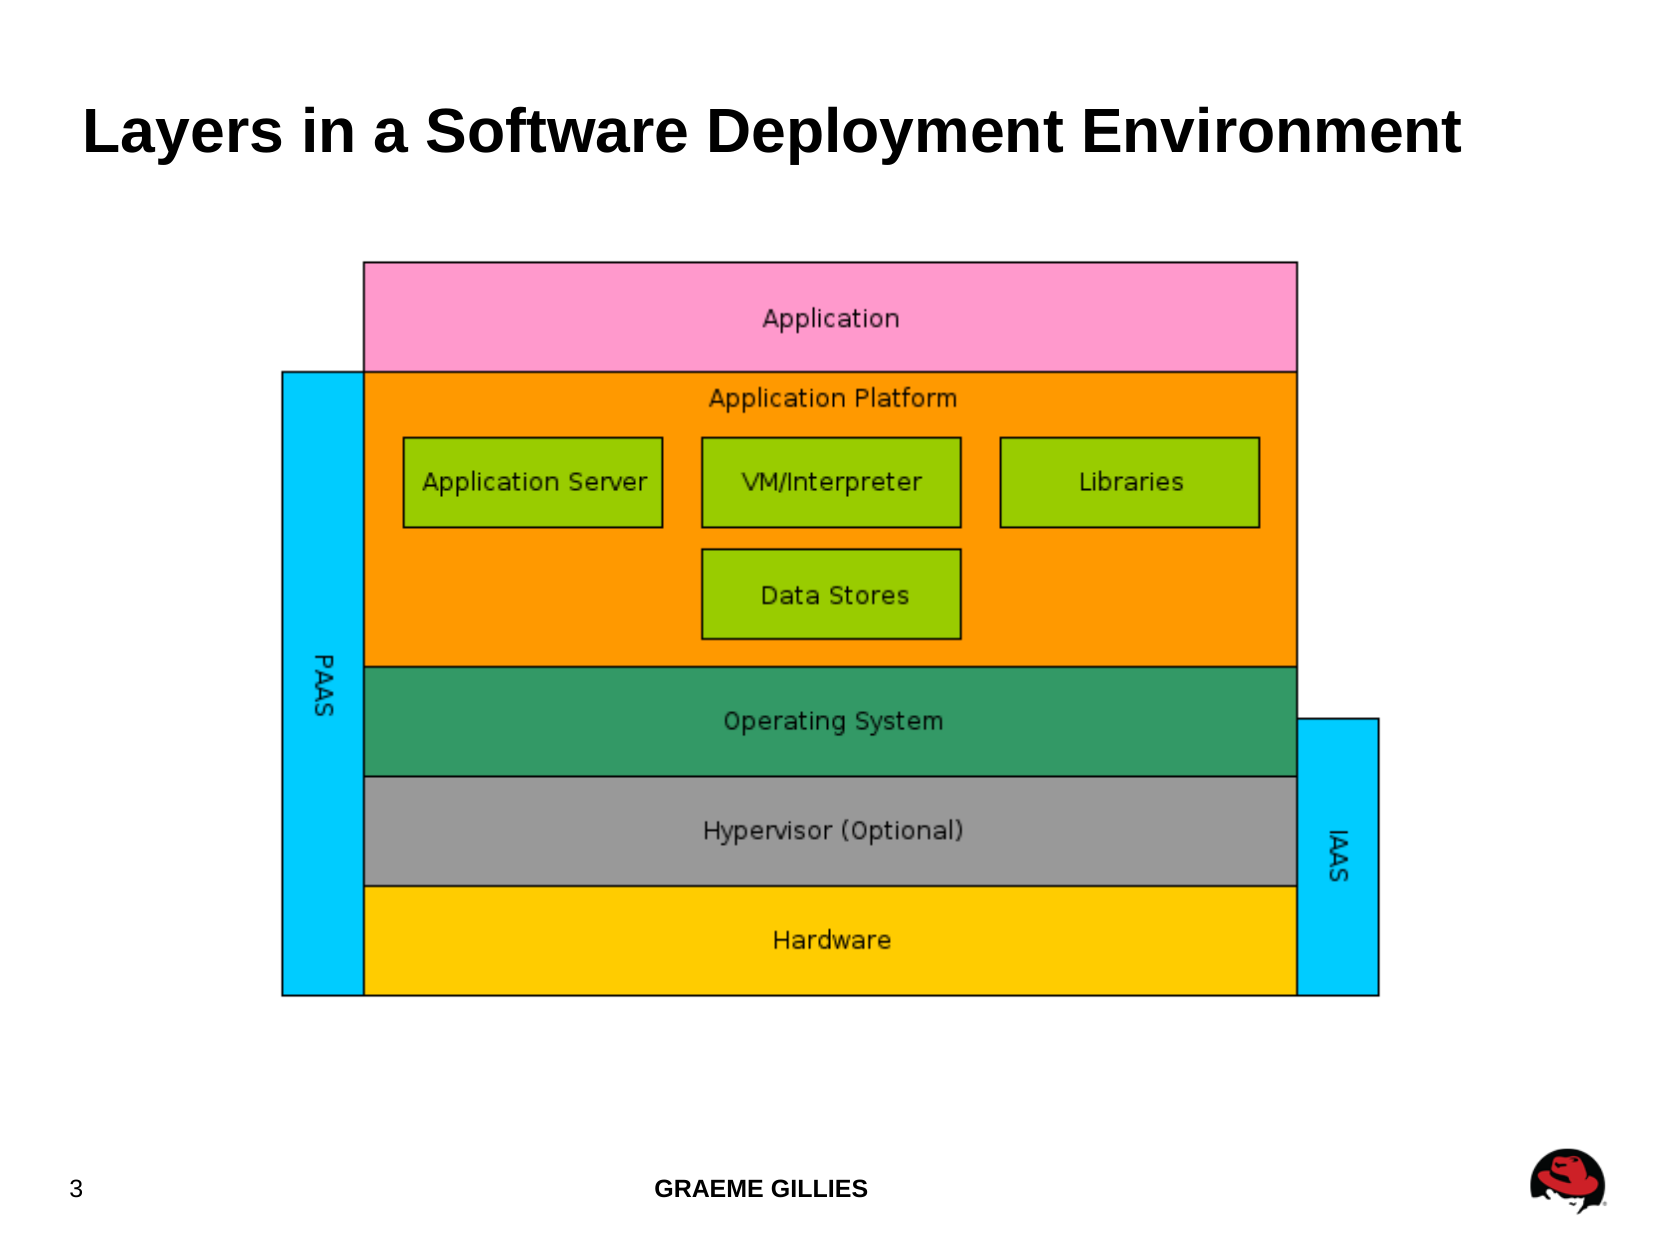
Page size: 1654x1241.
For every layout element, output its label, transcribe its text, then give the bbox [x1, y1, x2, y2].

picture [1529, 1146, 1613, 1224]
title Layers in a Software Deployment Environment [82, 37, 1571, 226]
picture [252, 232, 1410, 1027]
